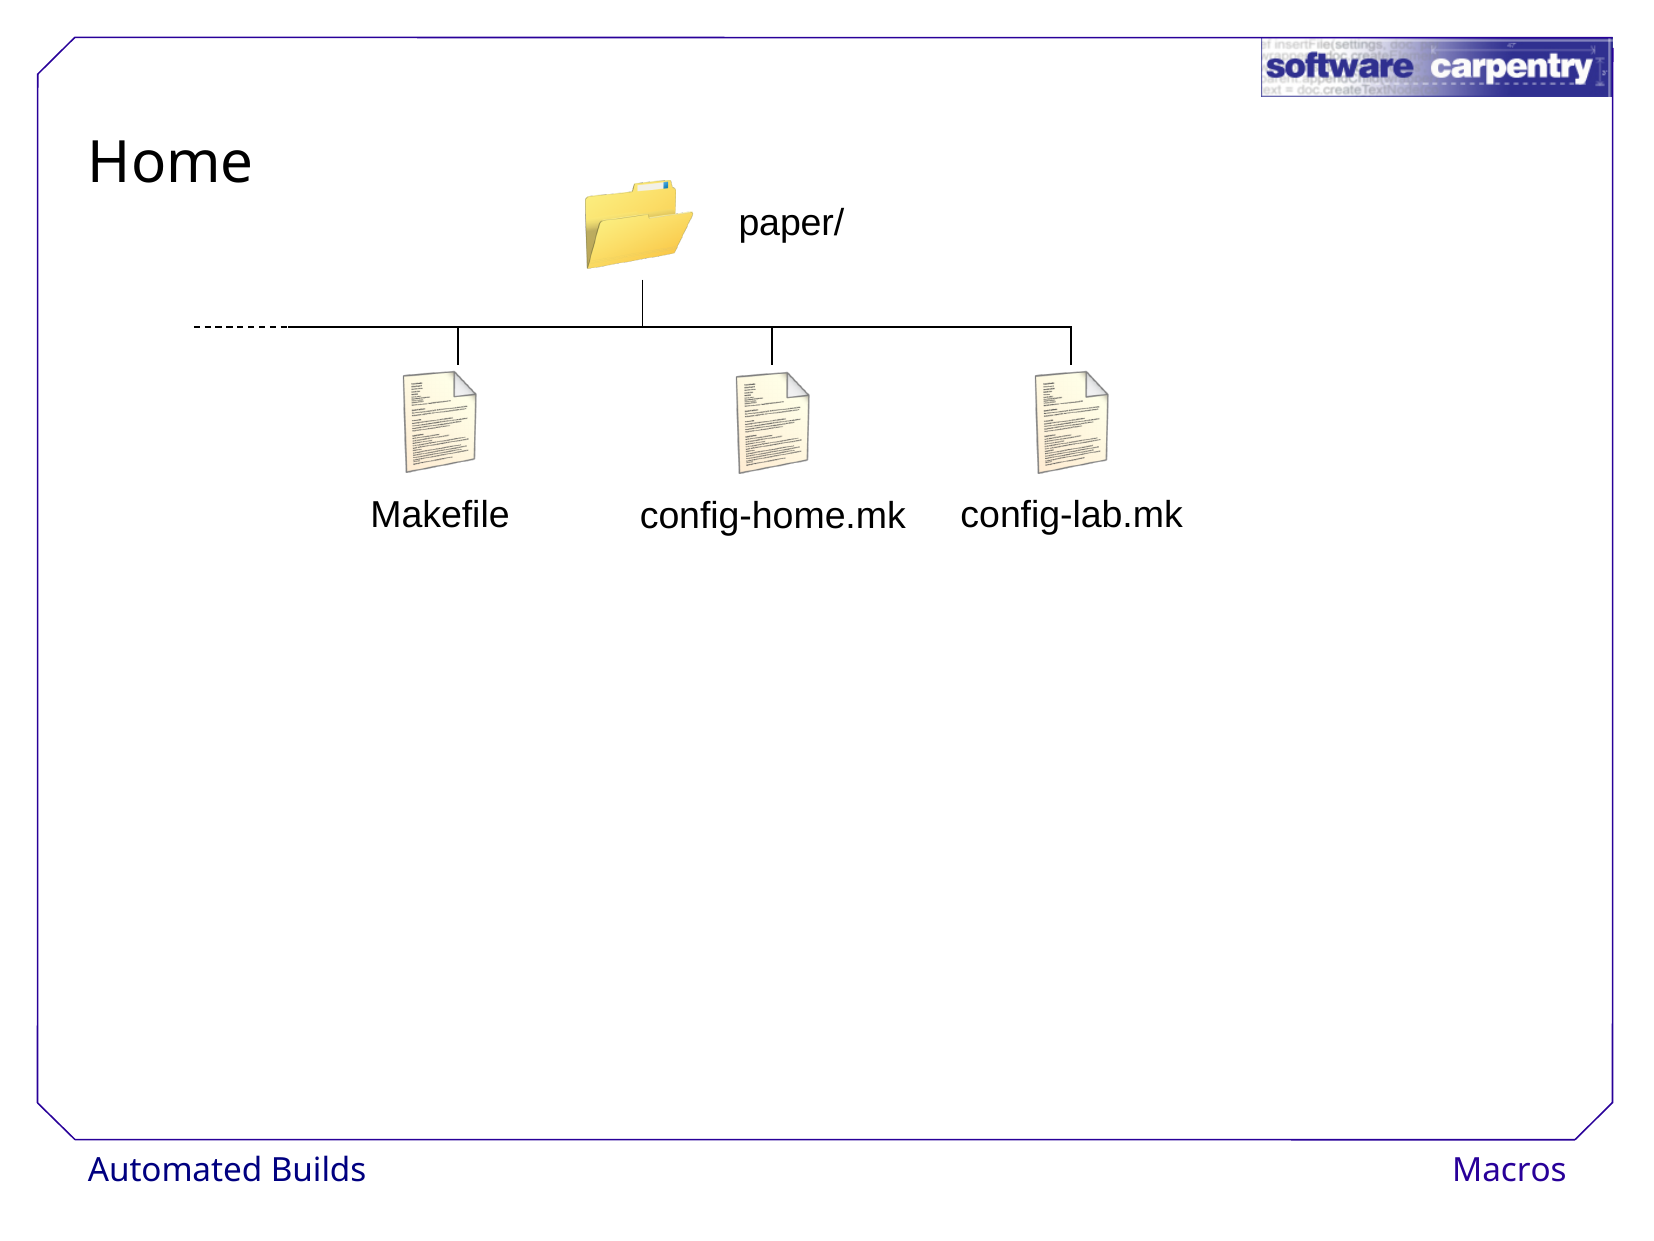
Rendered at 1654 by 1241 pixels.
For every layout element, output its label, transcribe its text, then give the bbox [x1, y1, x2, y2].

text_box Home [73, 81, 419, 202]
text_box Makefile [355, 486, 525, 544]
picture [716, 365, 830, 479]
picture [383, 364, 497, 478]
text_box config-home.mk [624, 487, 921, 545]
picture [1261, 39, 1613, 97]
picture [1015, 364, 1129, 479]
text_box paper/ [723, 194, 860, 252]
text_box config-lab.mk [945, 486, 1198, 545]
picture [581, 166, 697, 282]
